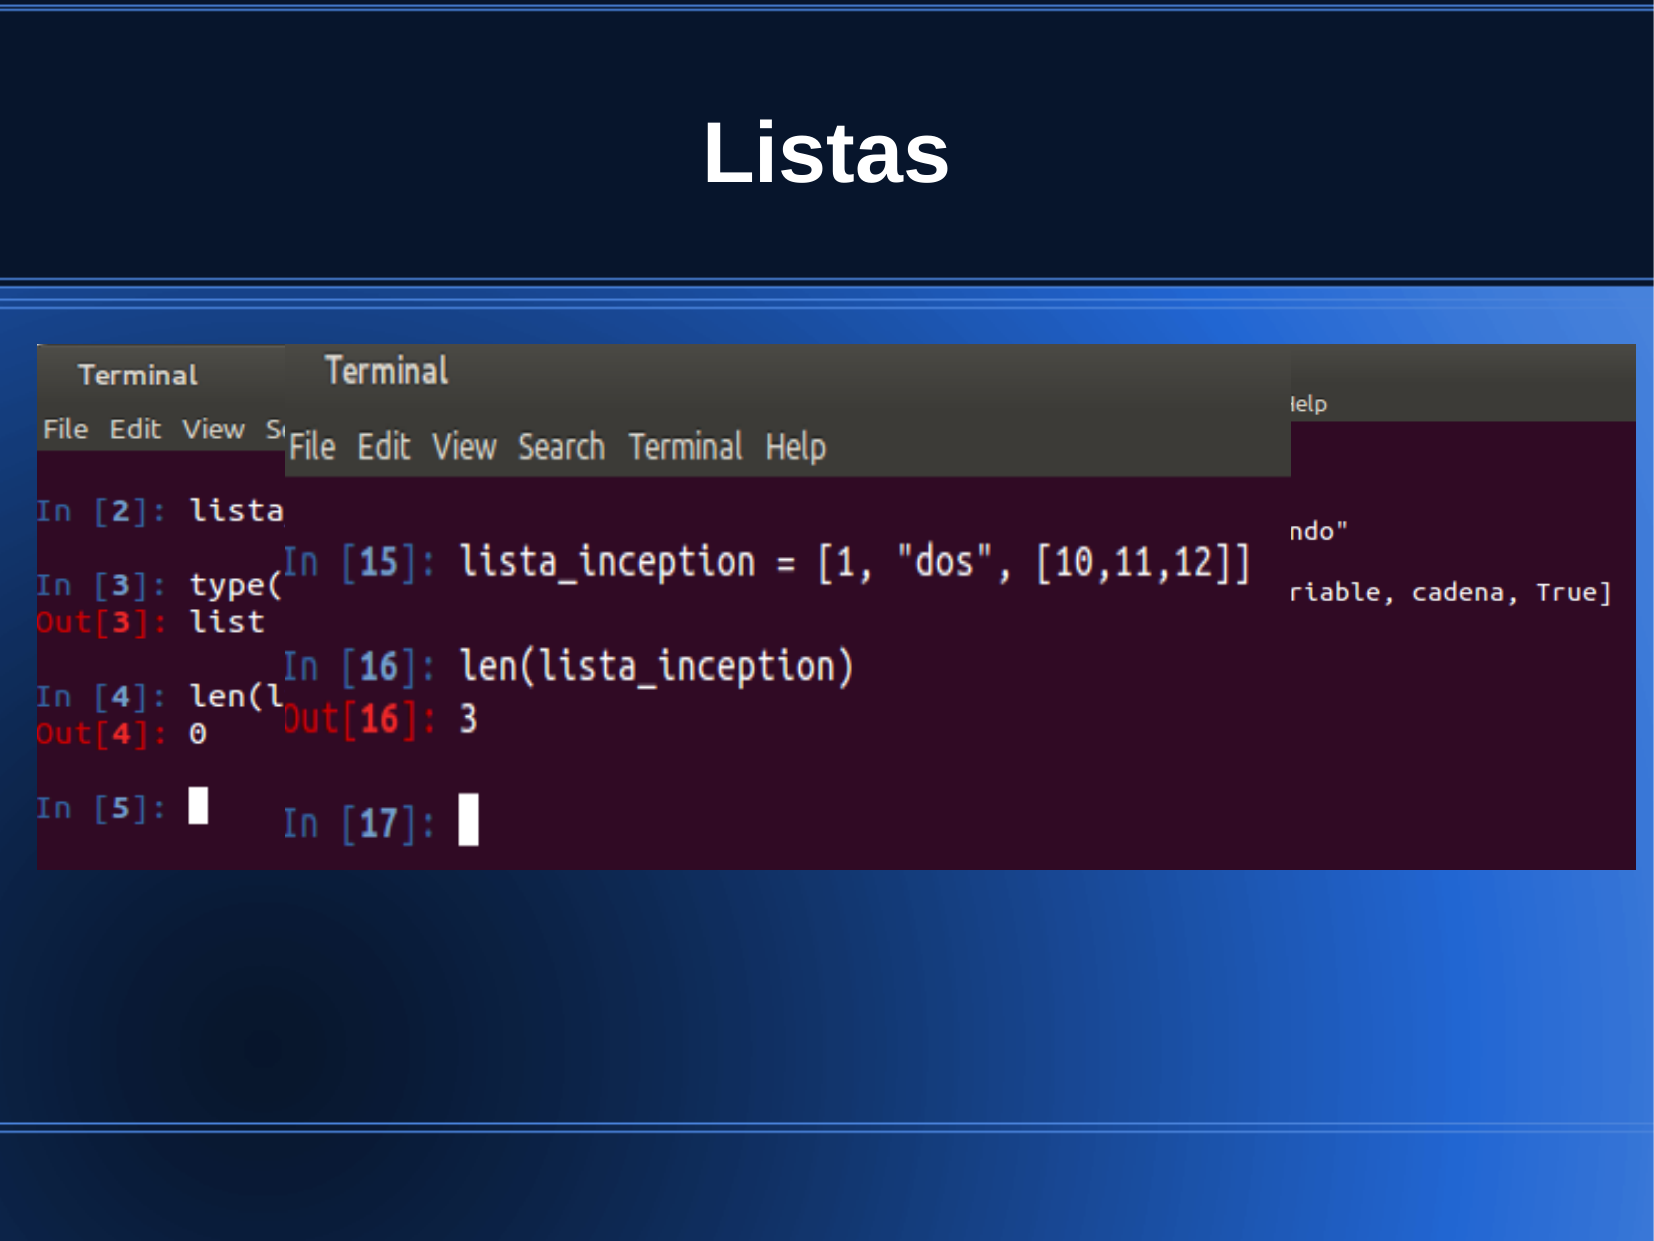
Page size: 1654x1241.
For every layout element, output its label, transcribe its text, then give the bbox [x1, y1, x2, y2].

picture [0, 0, 1654, 1241]
title Listas [82, 49, 1571, 257]
